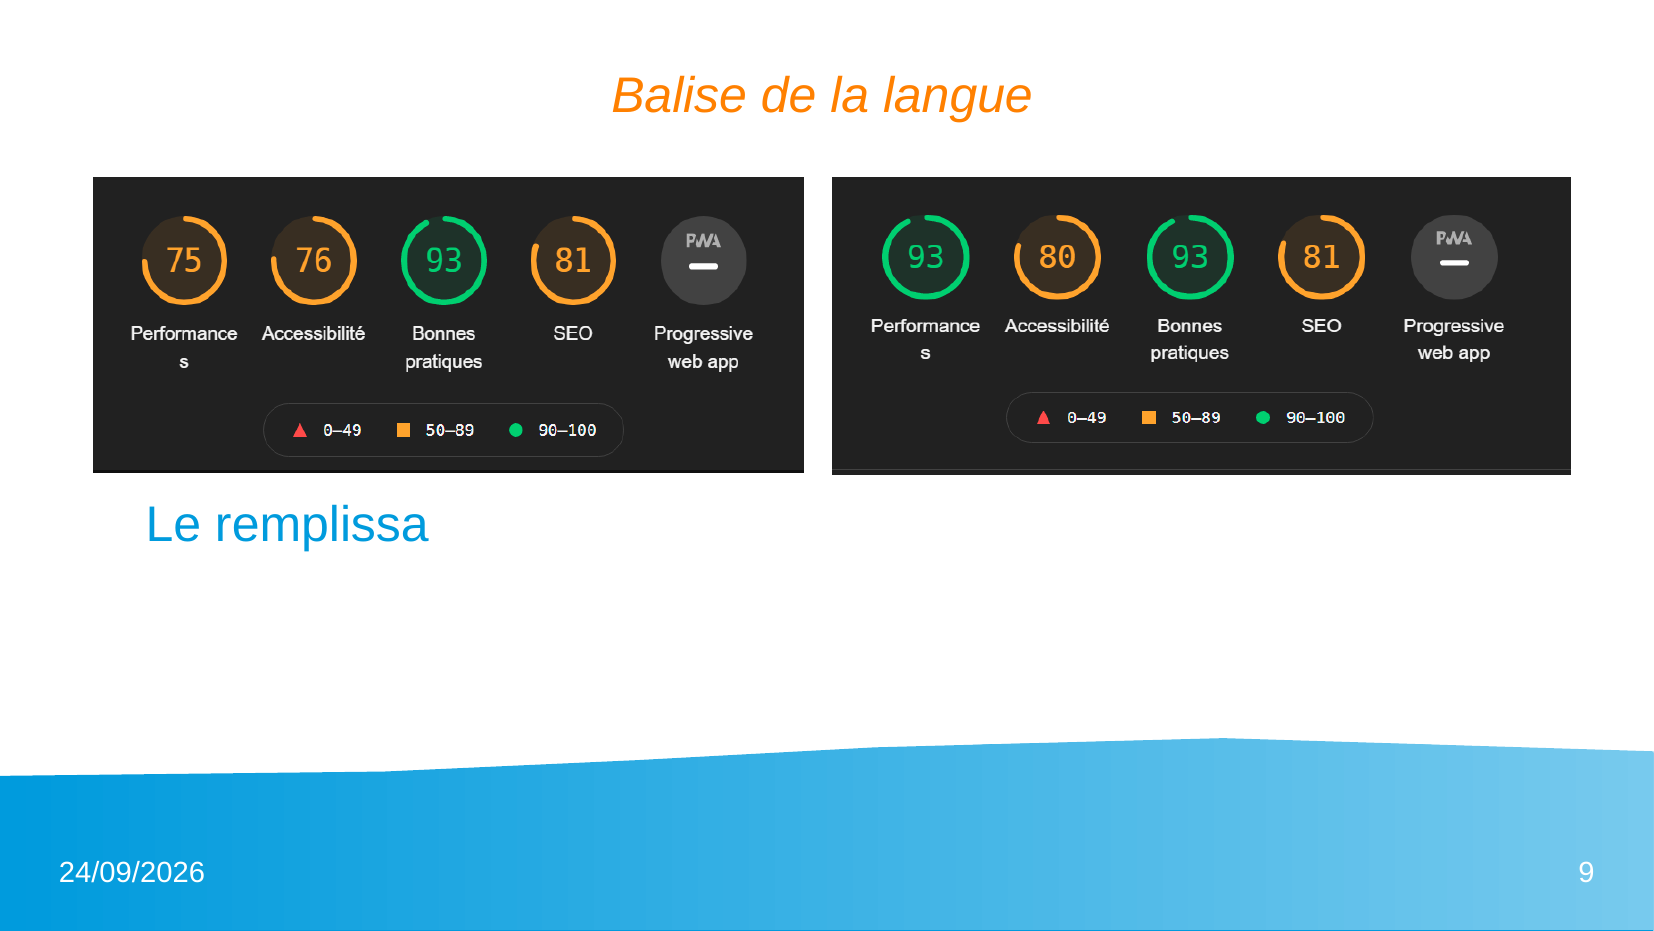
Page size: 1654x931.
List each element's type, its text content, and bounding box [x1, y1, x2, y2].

picture [832, 177, 1571, 475]
picture [93, 177, 804, 473]
title Balise de la langue [93, 0, 1570, 178]
list Le remplissa [74, 496, 1611, 721]
